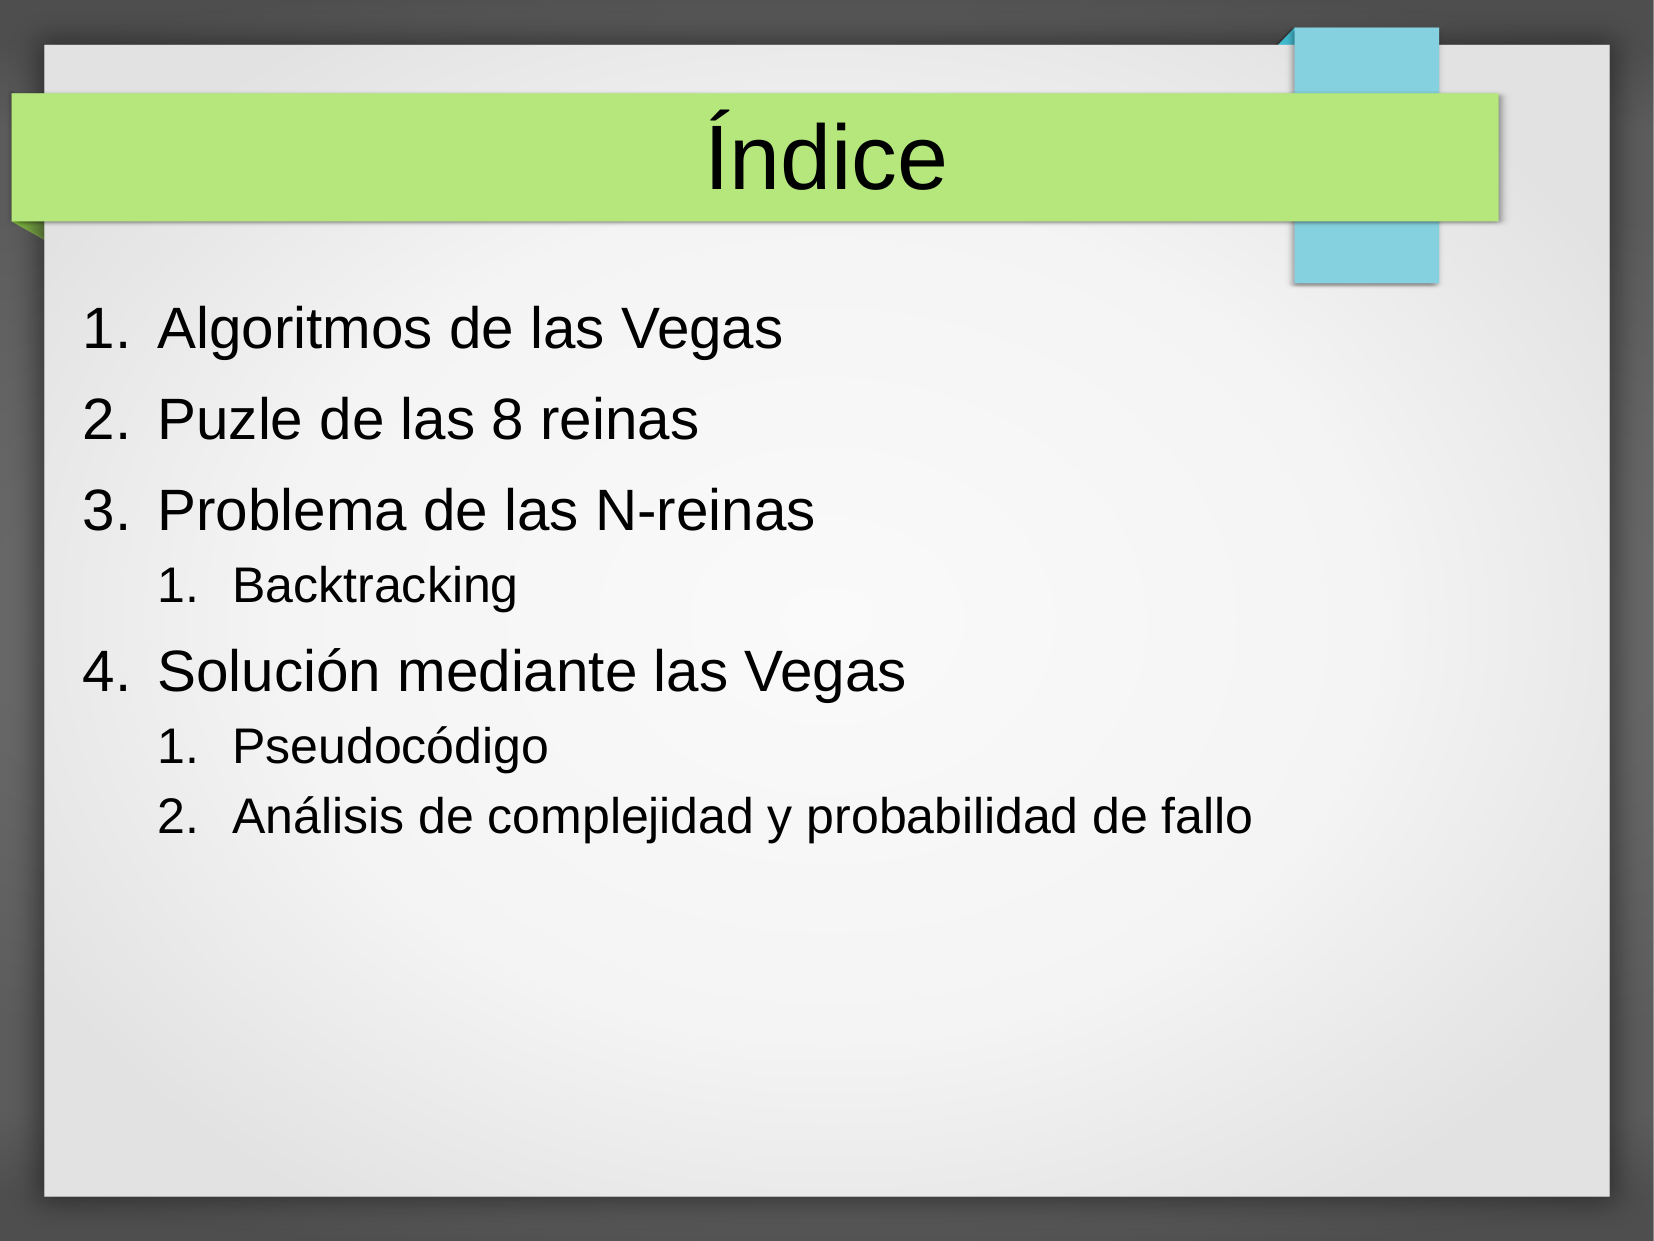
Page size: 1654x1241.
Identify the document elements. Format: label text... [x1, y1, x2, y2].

list Algoritmos de las Vegas Puzle de las 8 reinas Problema de las N-reinas Backtracking Solución mediante las Vegas Pseudocódigo Análisis de complejidad y probabilidad de fallo [82, 290, 1571, 1010]
picture [0, 0, 1654, 1241]
title Índice [82, 49, 1571, 257]
